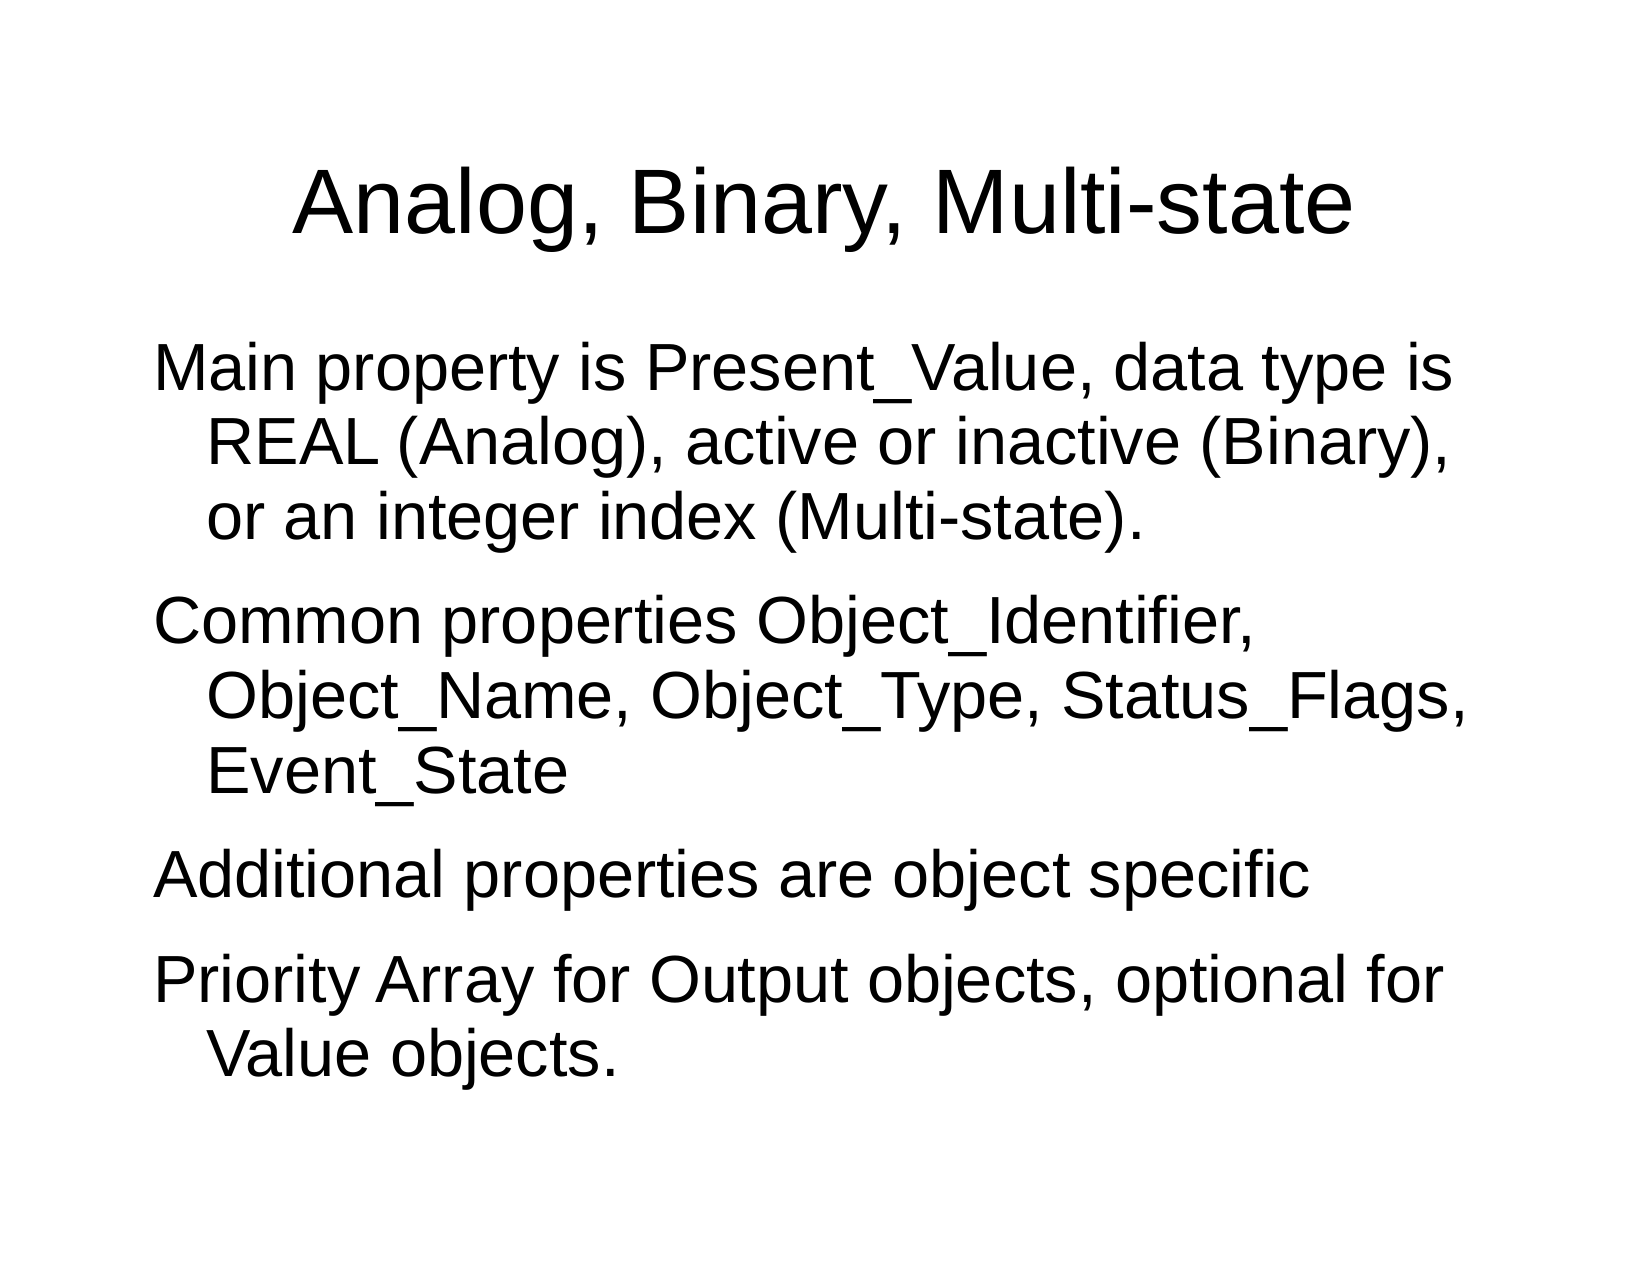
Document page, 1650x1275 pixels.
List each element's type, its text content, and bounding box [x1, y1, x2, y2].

list Main property is Present_Value, data type is REAL (Analog), active or inactive (Binary), or an integer index (Multi-state). Common properties Object_Identifier, Object_Name, Object_Type, Status_Flags, Event_State Additional properties are object specific Priority Array for Output objects, optional for Value objects. [135, 329, 1515, 1092]
title Analog, Binary, Multi-state [135, 112, 1515, 291]
